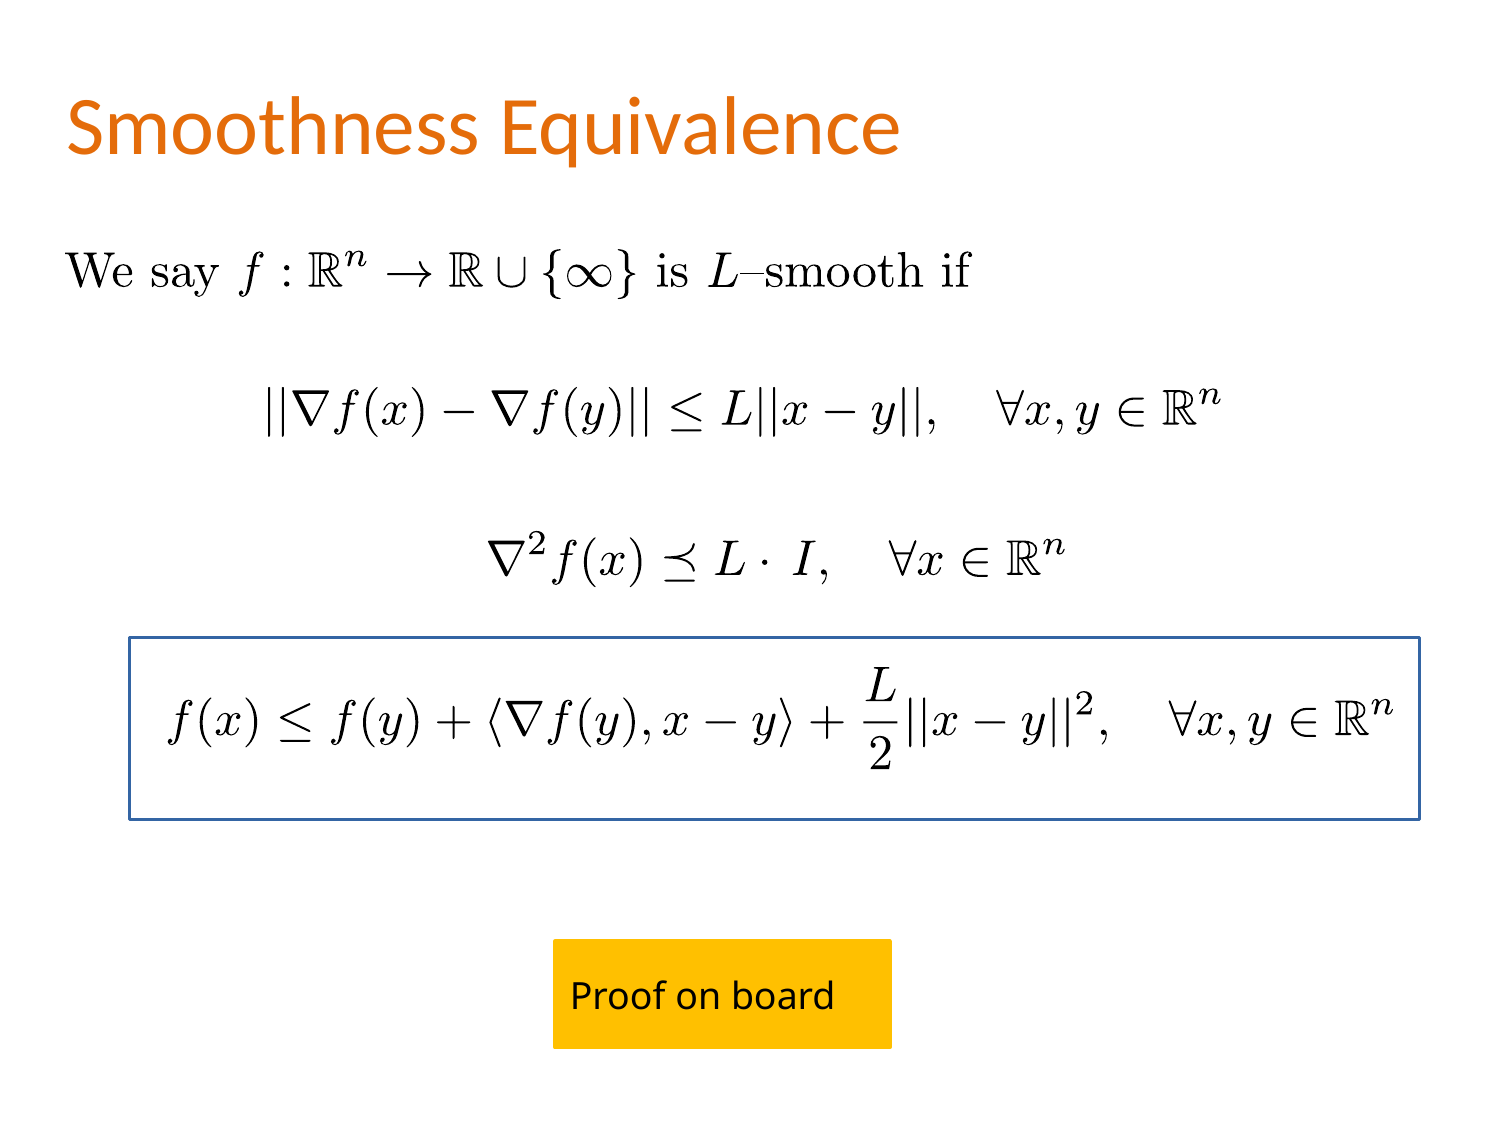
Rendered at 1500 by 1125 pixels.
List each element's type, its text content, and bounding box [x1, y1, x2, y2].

text_box [262, 386, 1223, 437]
text_box [485, 530, 1067, 588]
text_box Smoothness Equivalence [51, 27, 1432, 215]
text_box [64, 249, 974, 300]
text_box Proof on board [554, 941, 890, 1048]
text_box [129, 637, 1420, 820]
